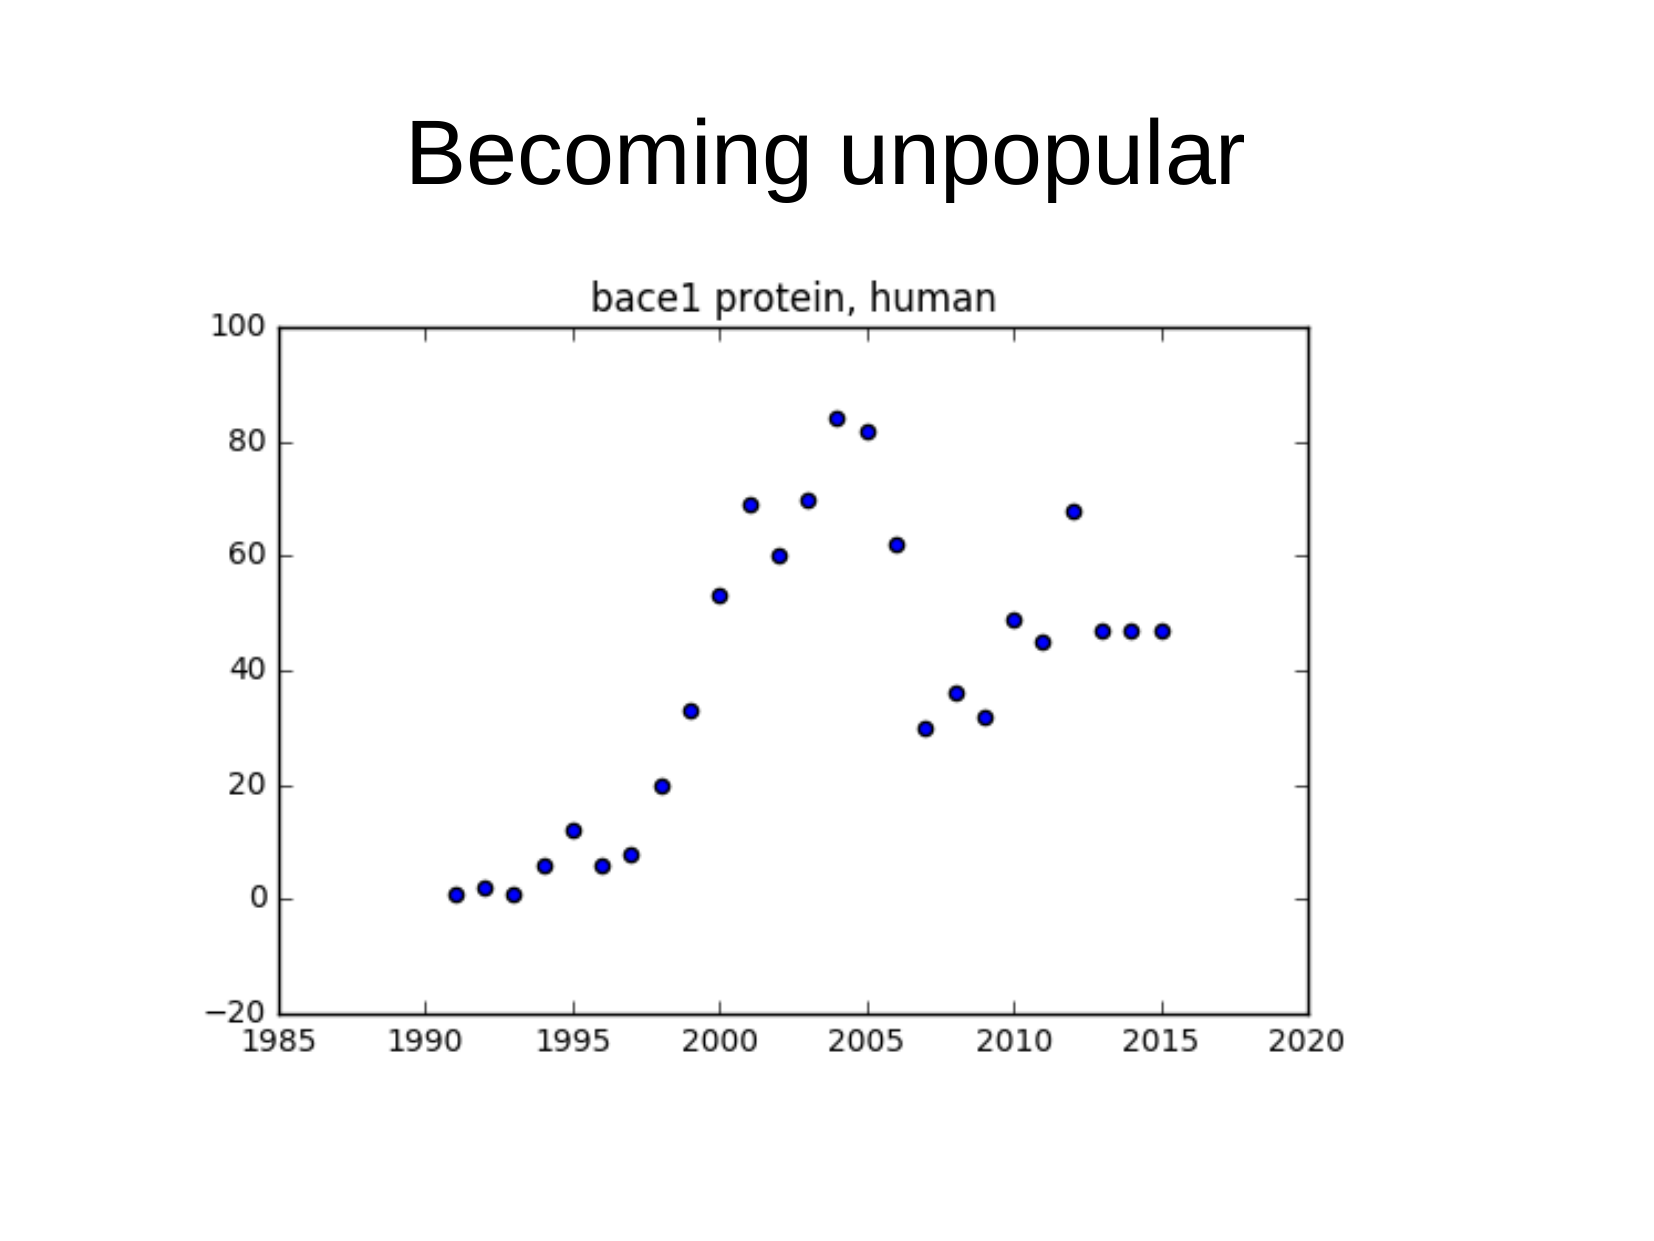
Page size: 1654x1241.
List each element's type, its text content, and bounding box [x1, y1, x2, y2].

picture [113, 239, 1441, 1125]
title Becoming unpopular [82, 49, 1571, 257]
